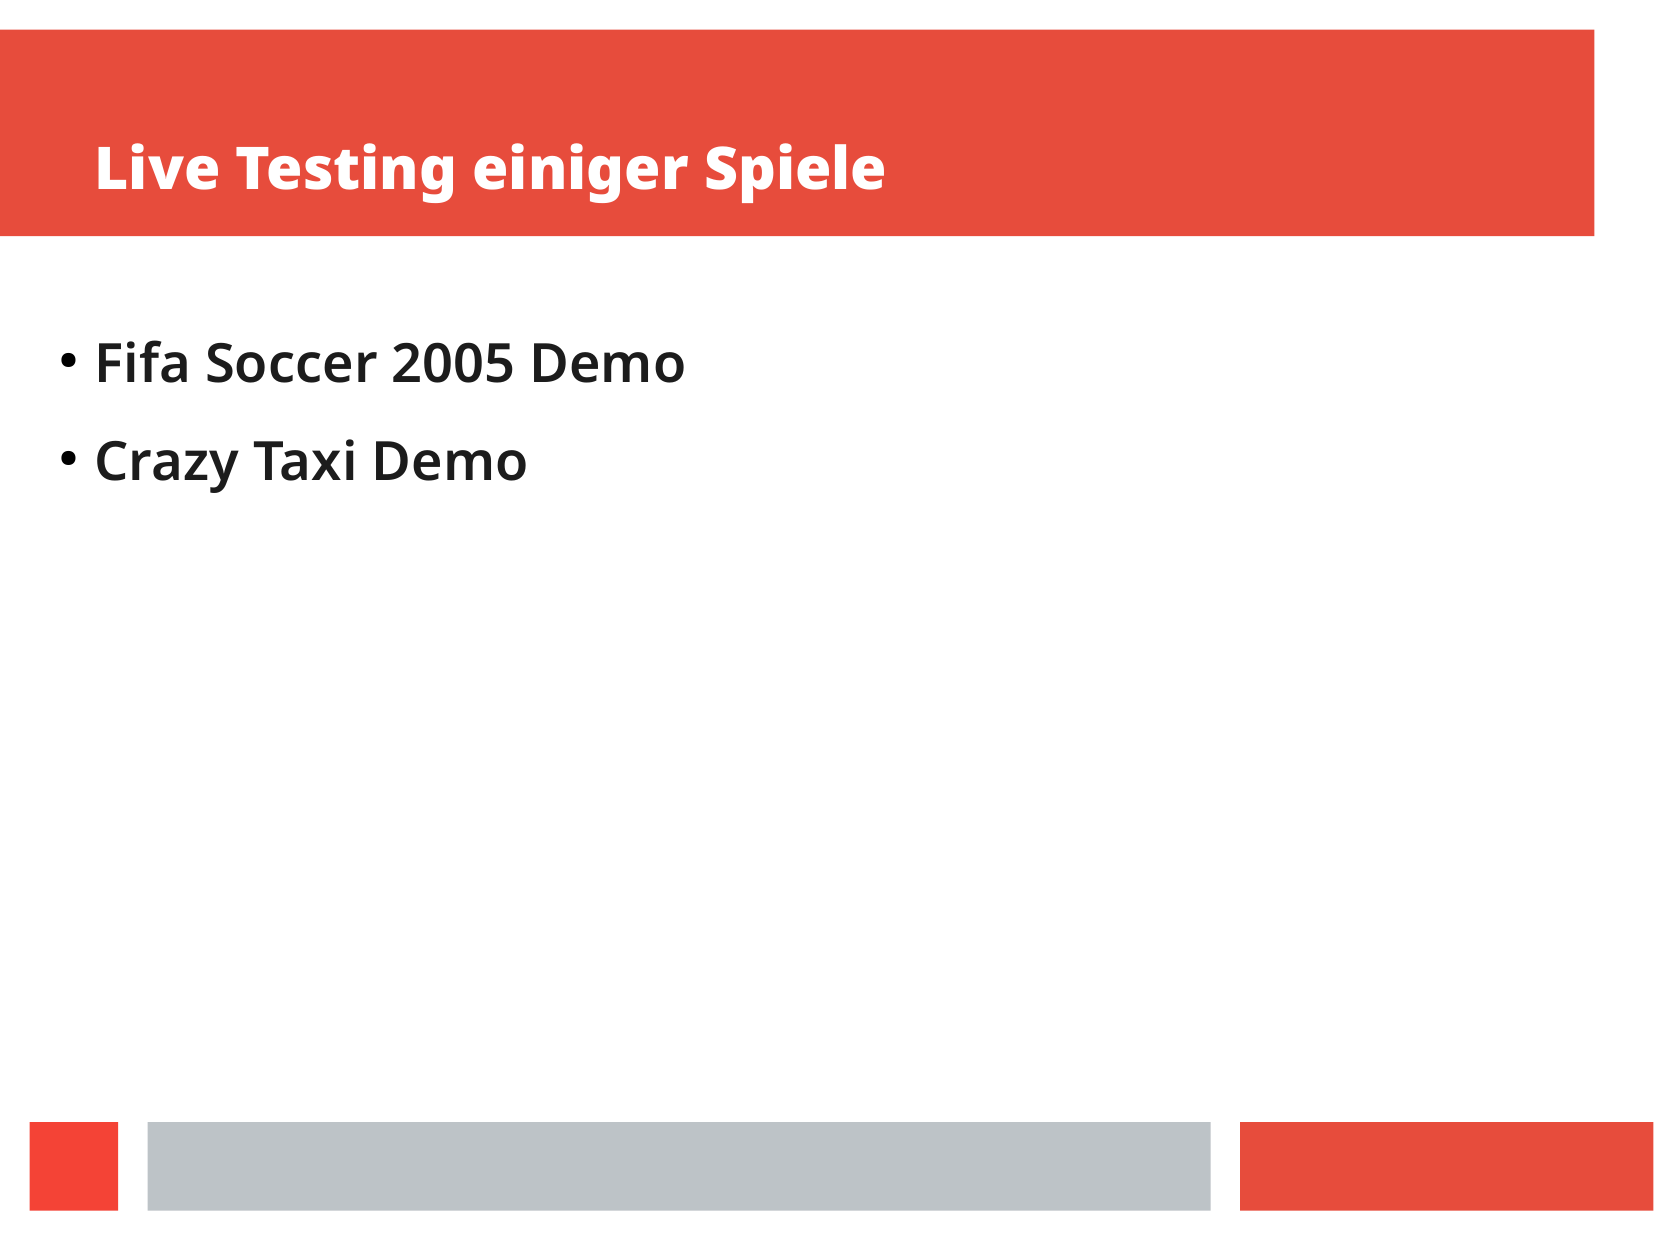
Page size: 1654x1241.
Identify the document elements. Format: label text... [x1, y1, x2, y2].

title Live Testing einiger Spiele [59, 59, 1595, 207]
list Fifa Soccer 2005 Demo Crazy Taxi Demo [59, 324, 1565, 1093]
